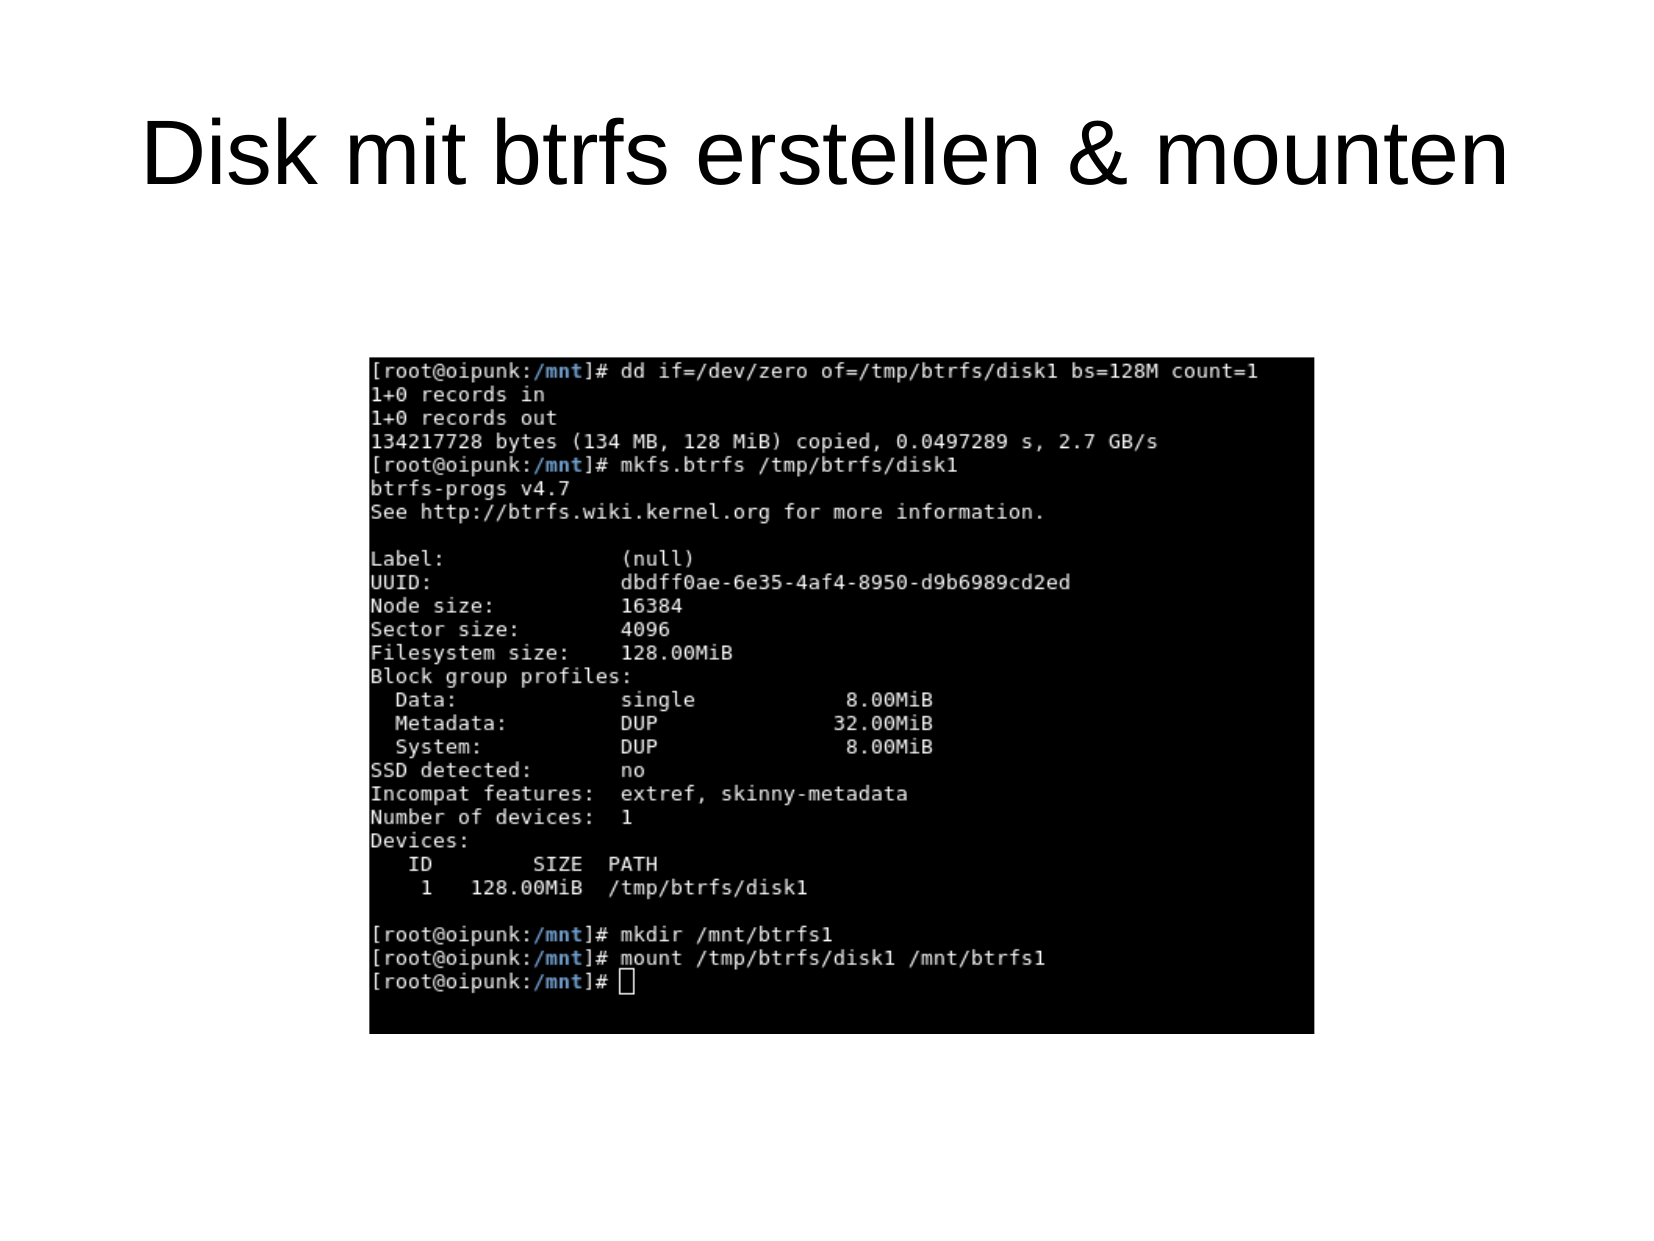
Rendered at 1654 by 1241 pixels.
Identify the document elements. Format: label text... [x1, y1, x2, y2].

picture [369, 357, 1315, 1034]
title Disk mit btrfs erstellen & mounten [82, 49, 1571, 257]
